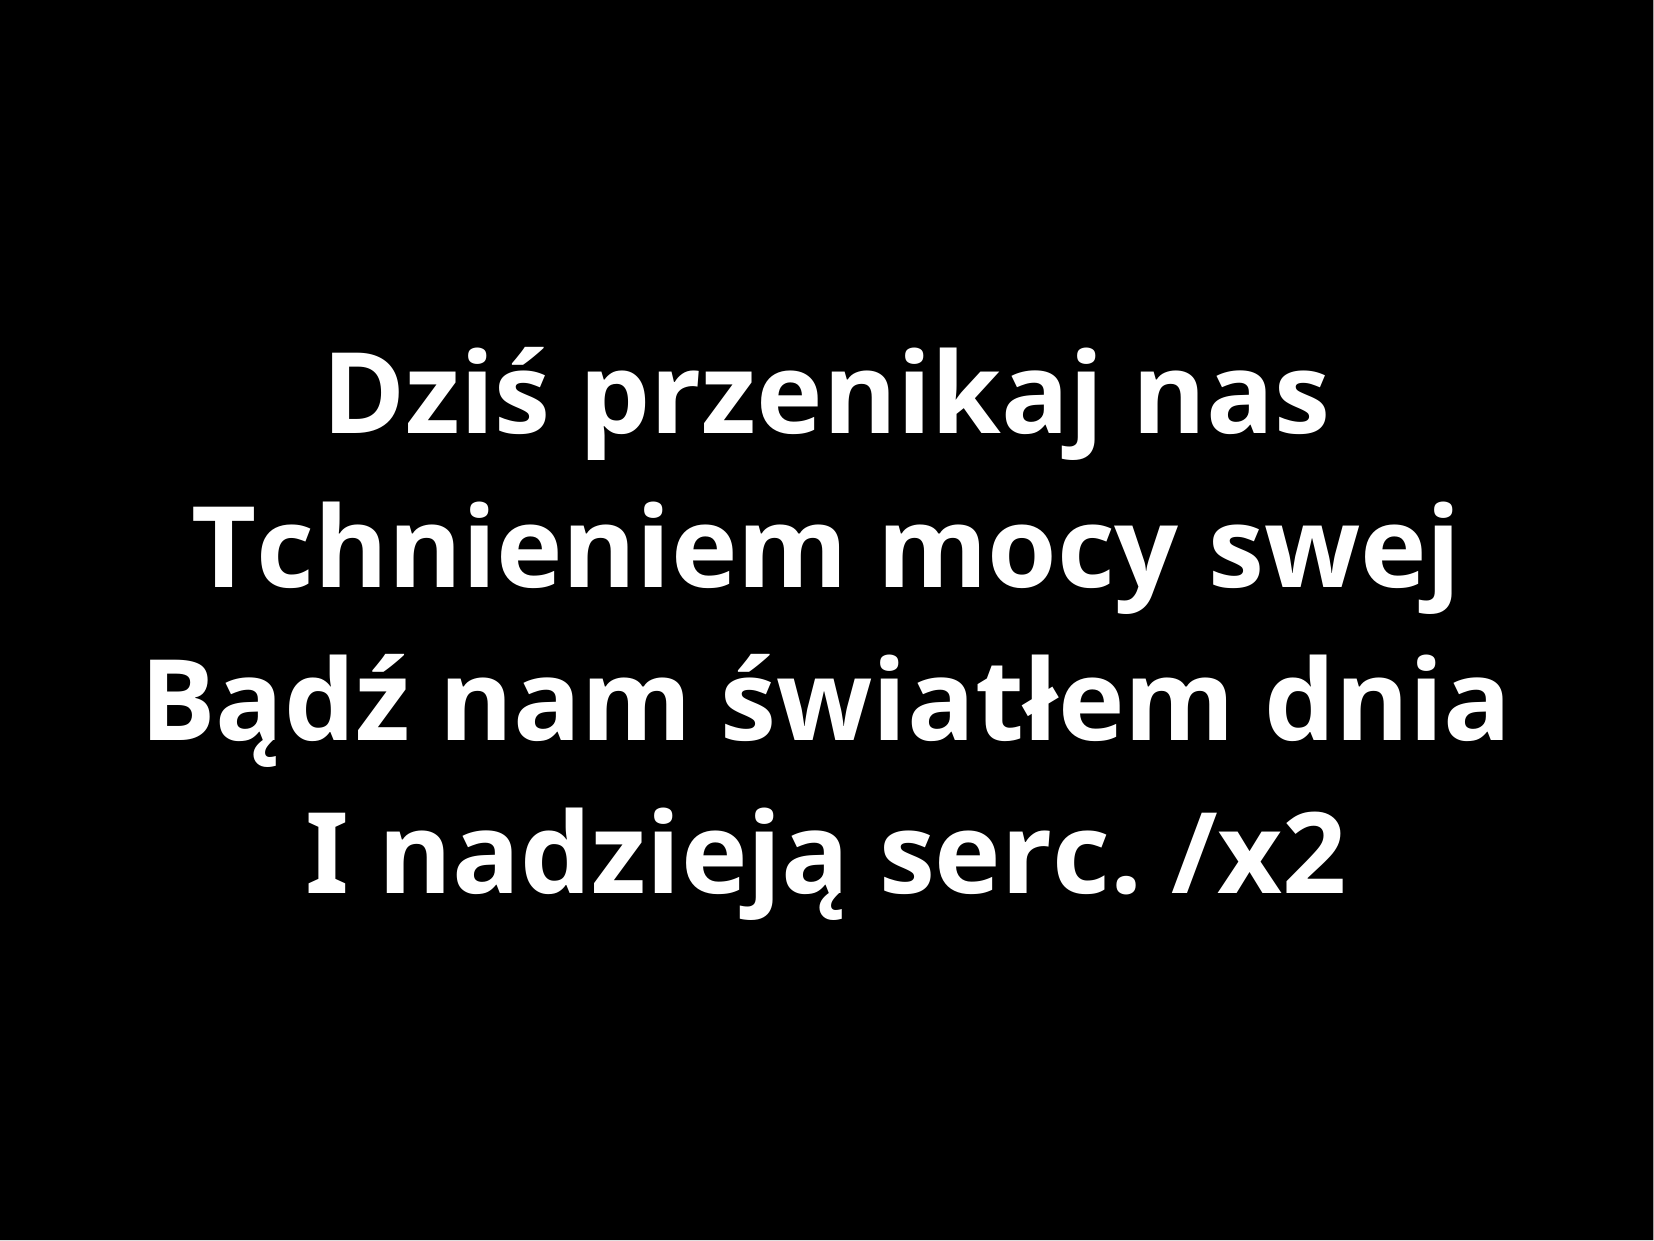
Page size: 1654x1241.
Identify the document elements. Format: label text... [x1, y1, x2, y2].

title Dziś przenikaj nas Tchnieniem mocy swej Bądź nam światłem dnia I nadzieją serc. /x2 [0, 0, 1654, 1241]
